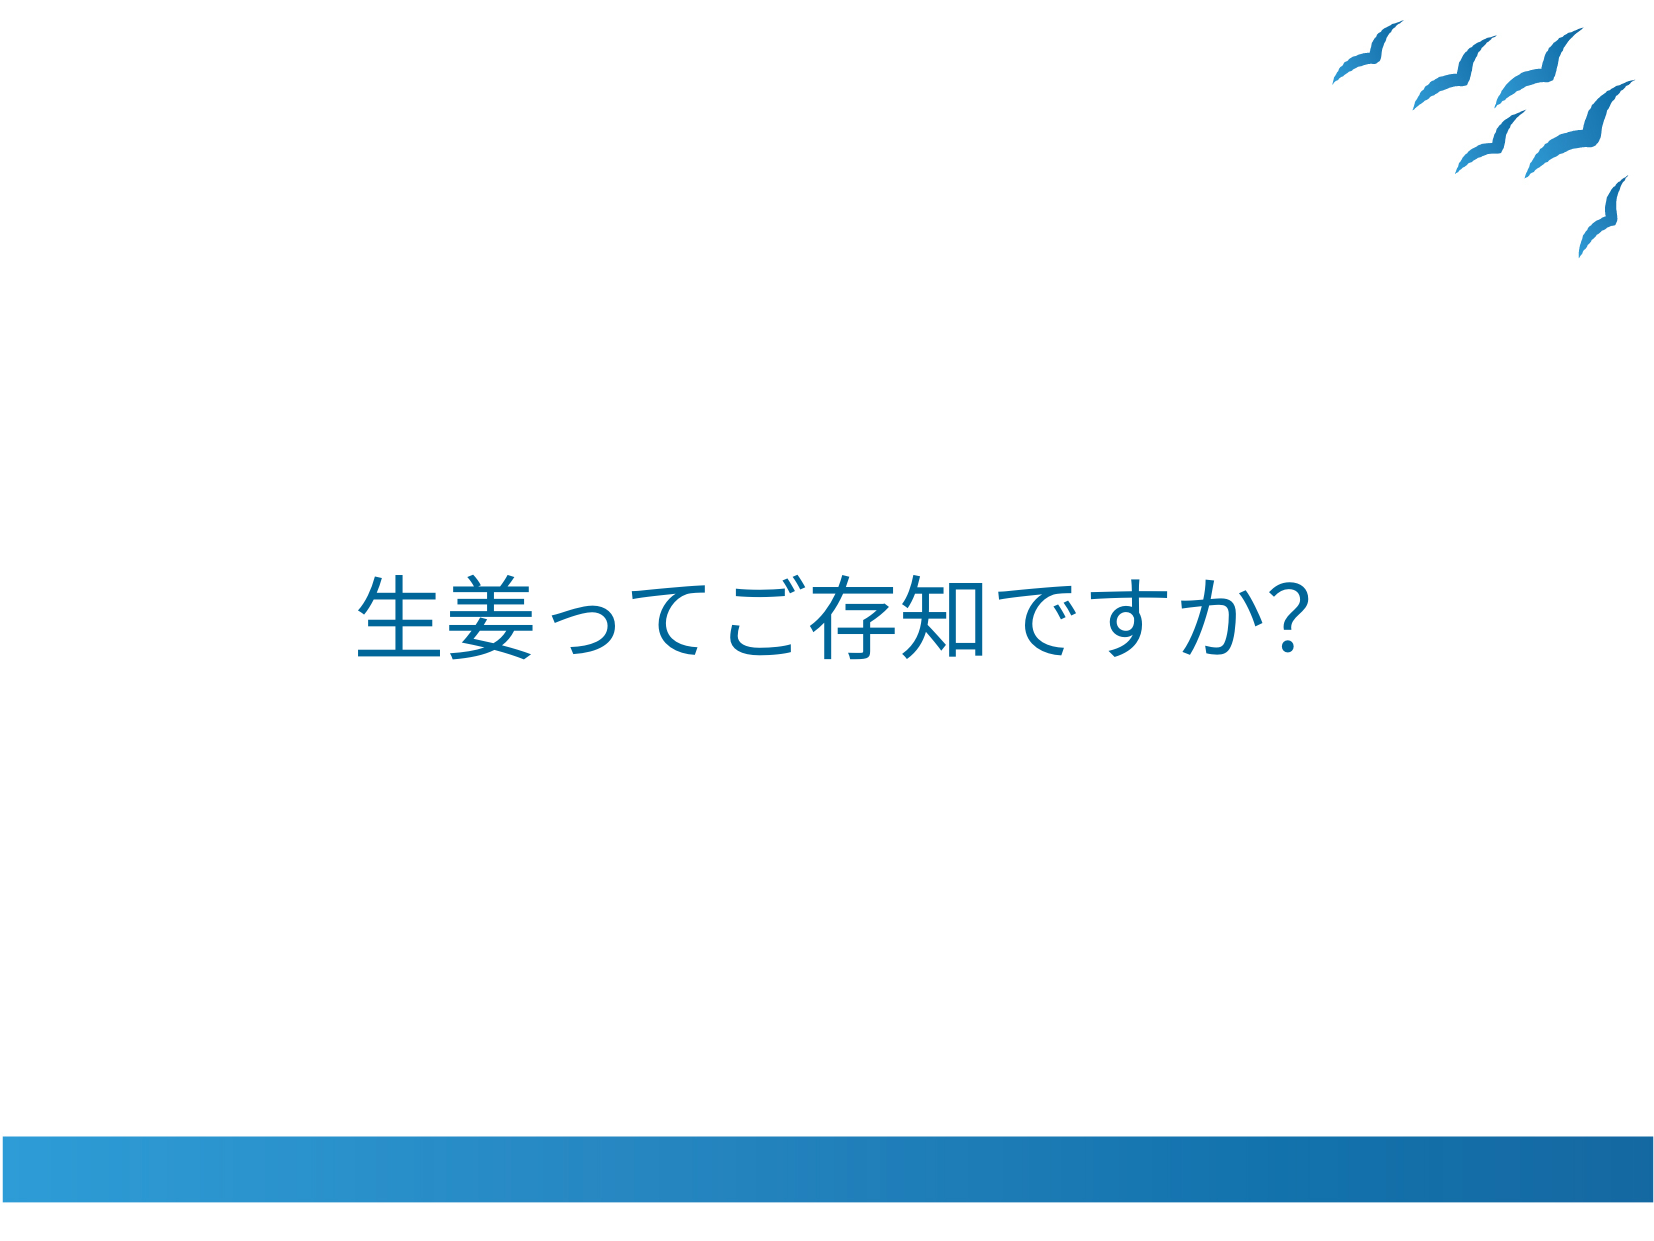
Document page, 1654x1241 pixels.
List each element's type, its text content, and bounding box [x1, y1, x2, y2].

title 生姜ってご存知ですか？ [147, 546, 1506, 680]
picture [0, 0, 1654, 1241]
